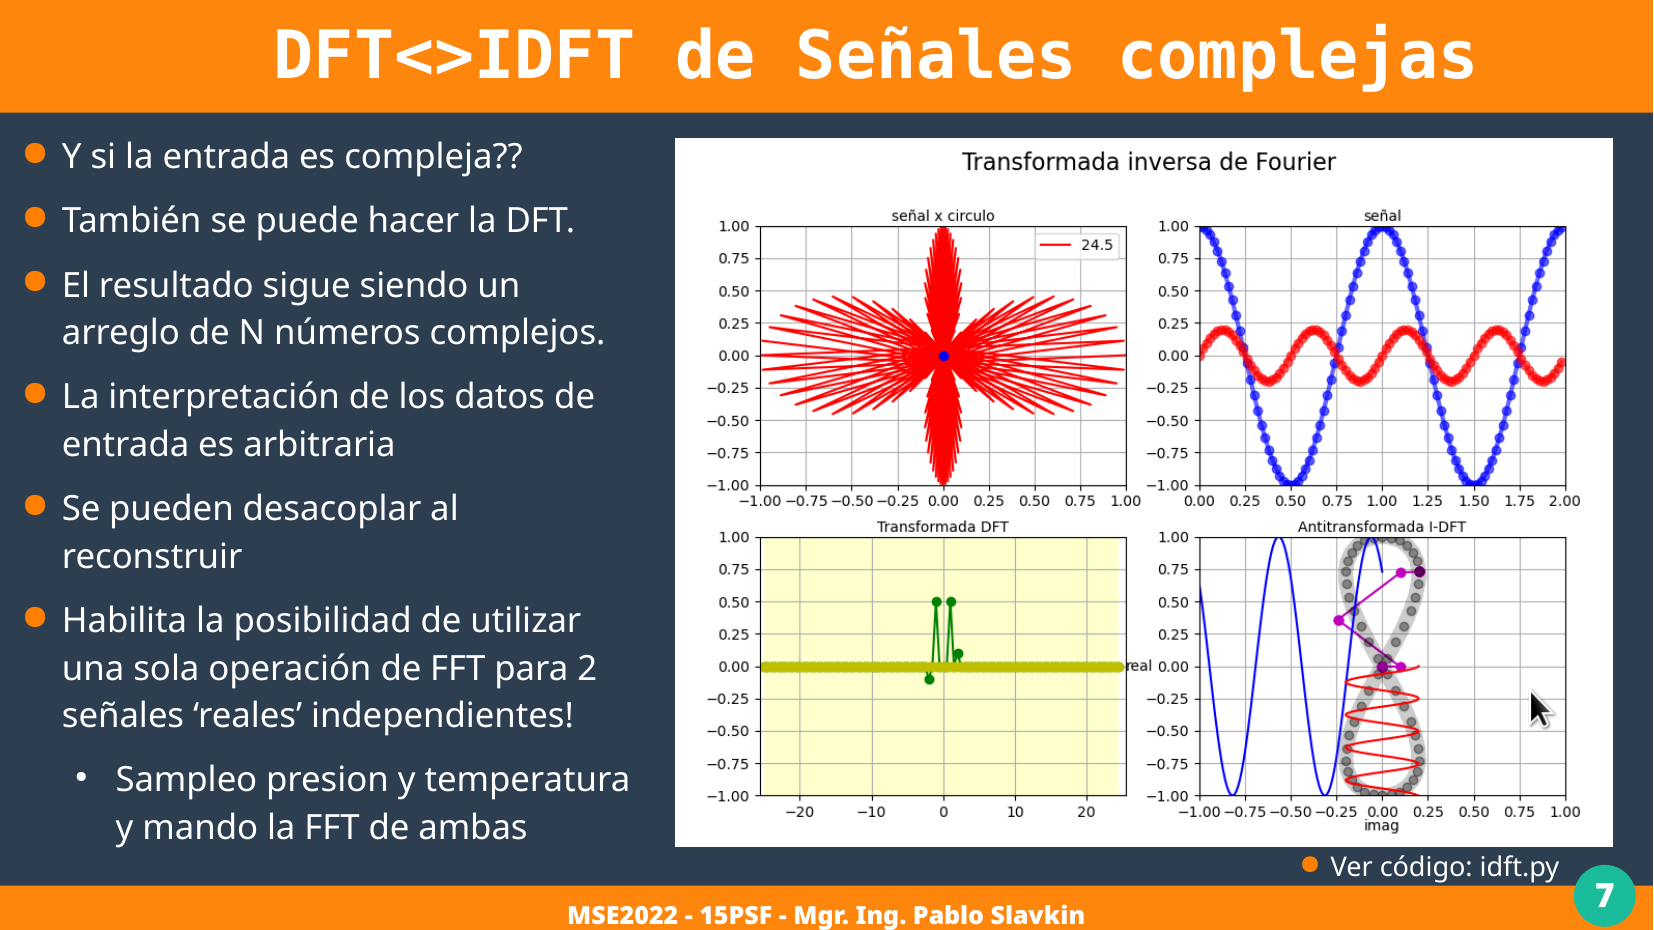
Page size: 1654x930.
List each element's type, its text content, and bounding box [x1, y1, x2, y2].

title DFT<>IDFT de Señales complejas [273, 16, 1512, 113]
picture [675, 138, 1613, 847]
list Ver código: idft.py [1288, 847, 1630, 885]
list Y si la entrada es compleja?? También se puede hacer la DFT. El resultado sigue siendo un arreglo de N números complejos. La interpretación de los datos de entrada es arbitraria Se pueden desacoplar al reconstruir Habilita la posibilidad de utilizar una sola operación de FFT para 2 señales ‘reales’ independientes! Sampleo presion y temperatura y mando la FFT de ambas [7, 131, 638, 863]
